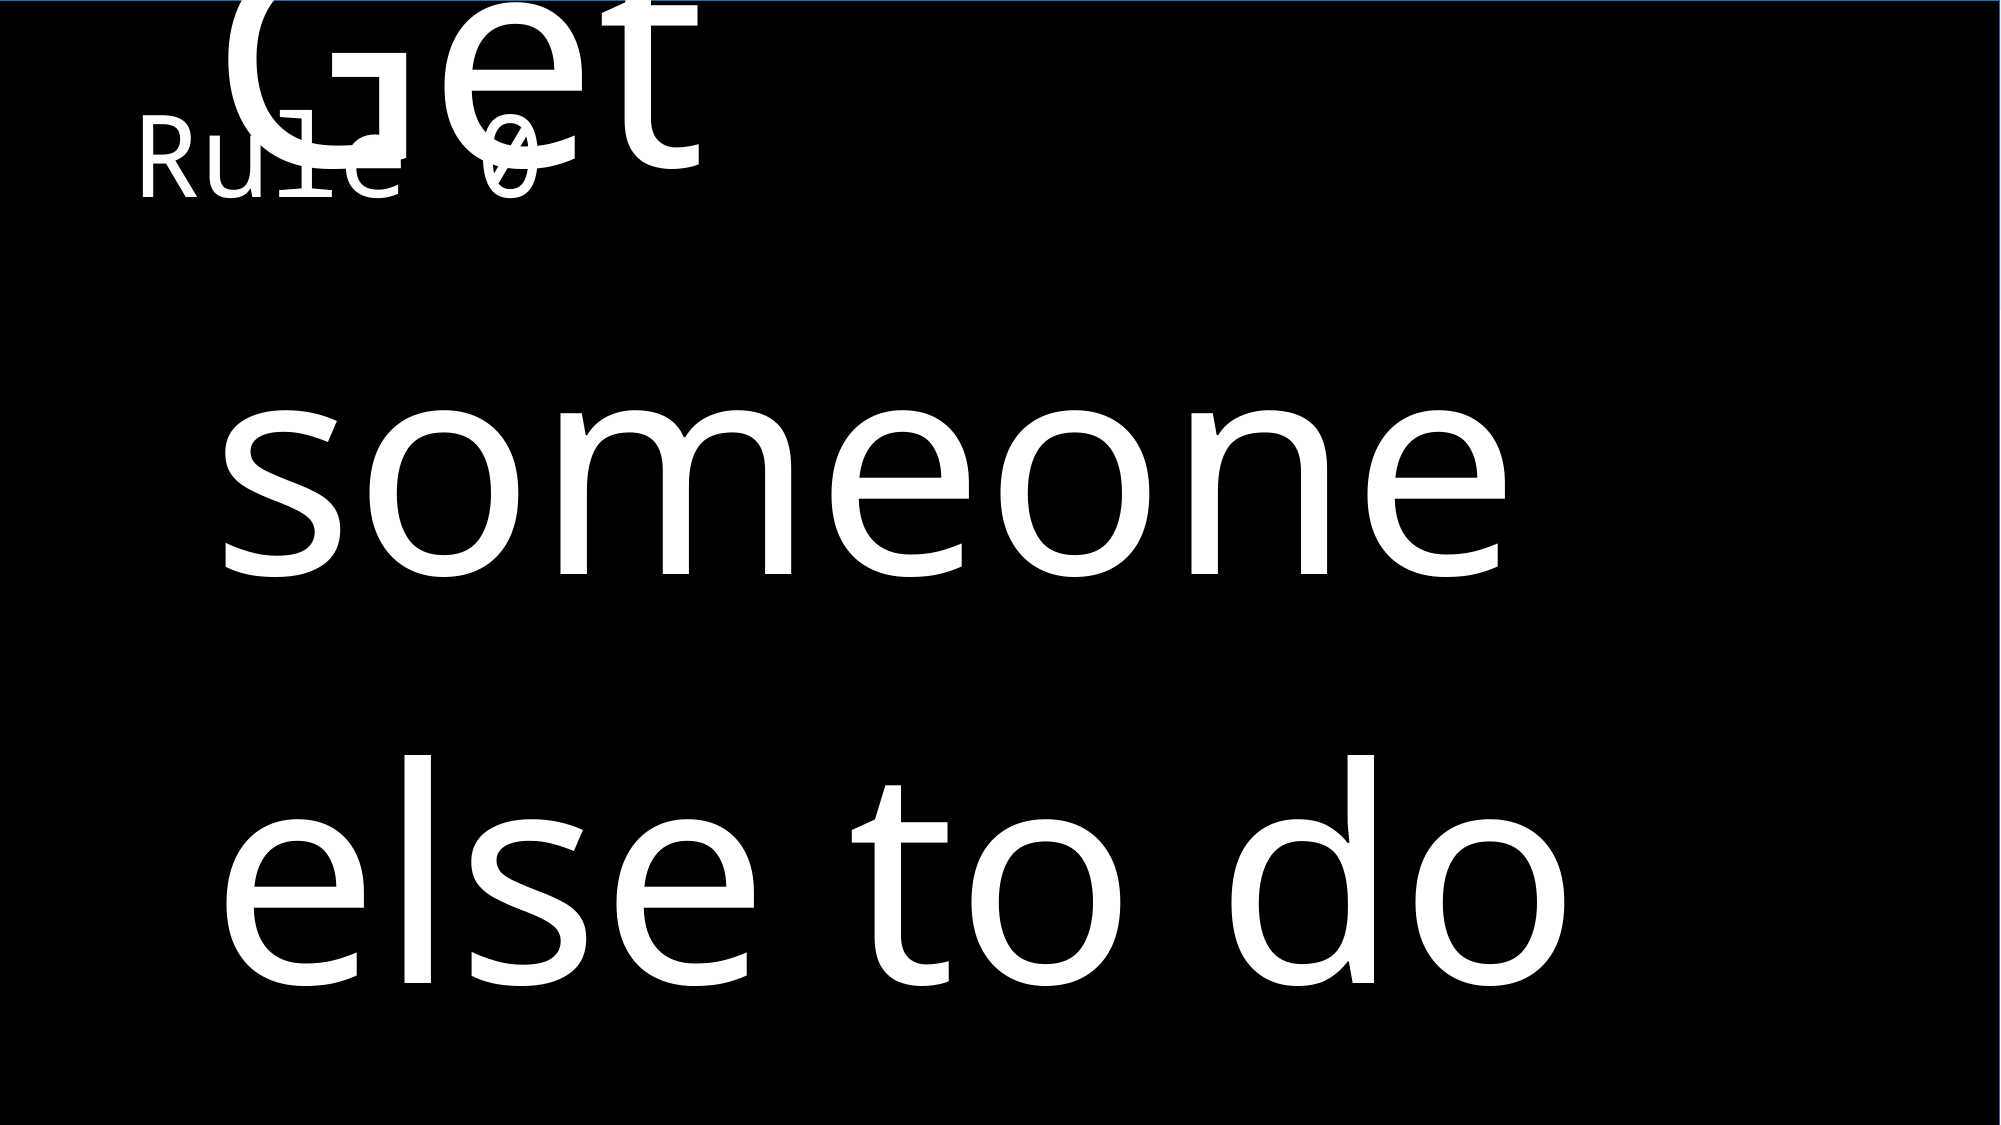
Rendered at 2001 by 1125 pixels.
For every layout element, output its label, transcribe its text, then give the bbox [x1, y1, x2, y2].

text_box [257, 0, 626, 73]
title Rule 0 [257, 73, 379, 146]
subtitle Get someone else to do it. [210, 362, 1866, 963]
title Rule 0 [132, 73, 1868, 233]
text_box [472, 24, 554, 70]
text_box [0, 0, 2000, 1125]
